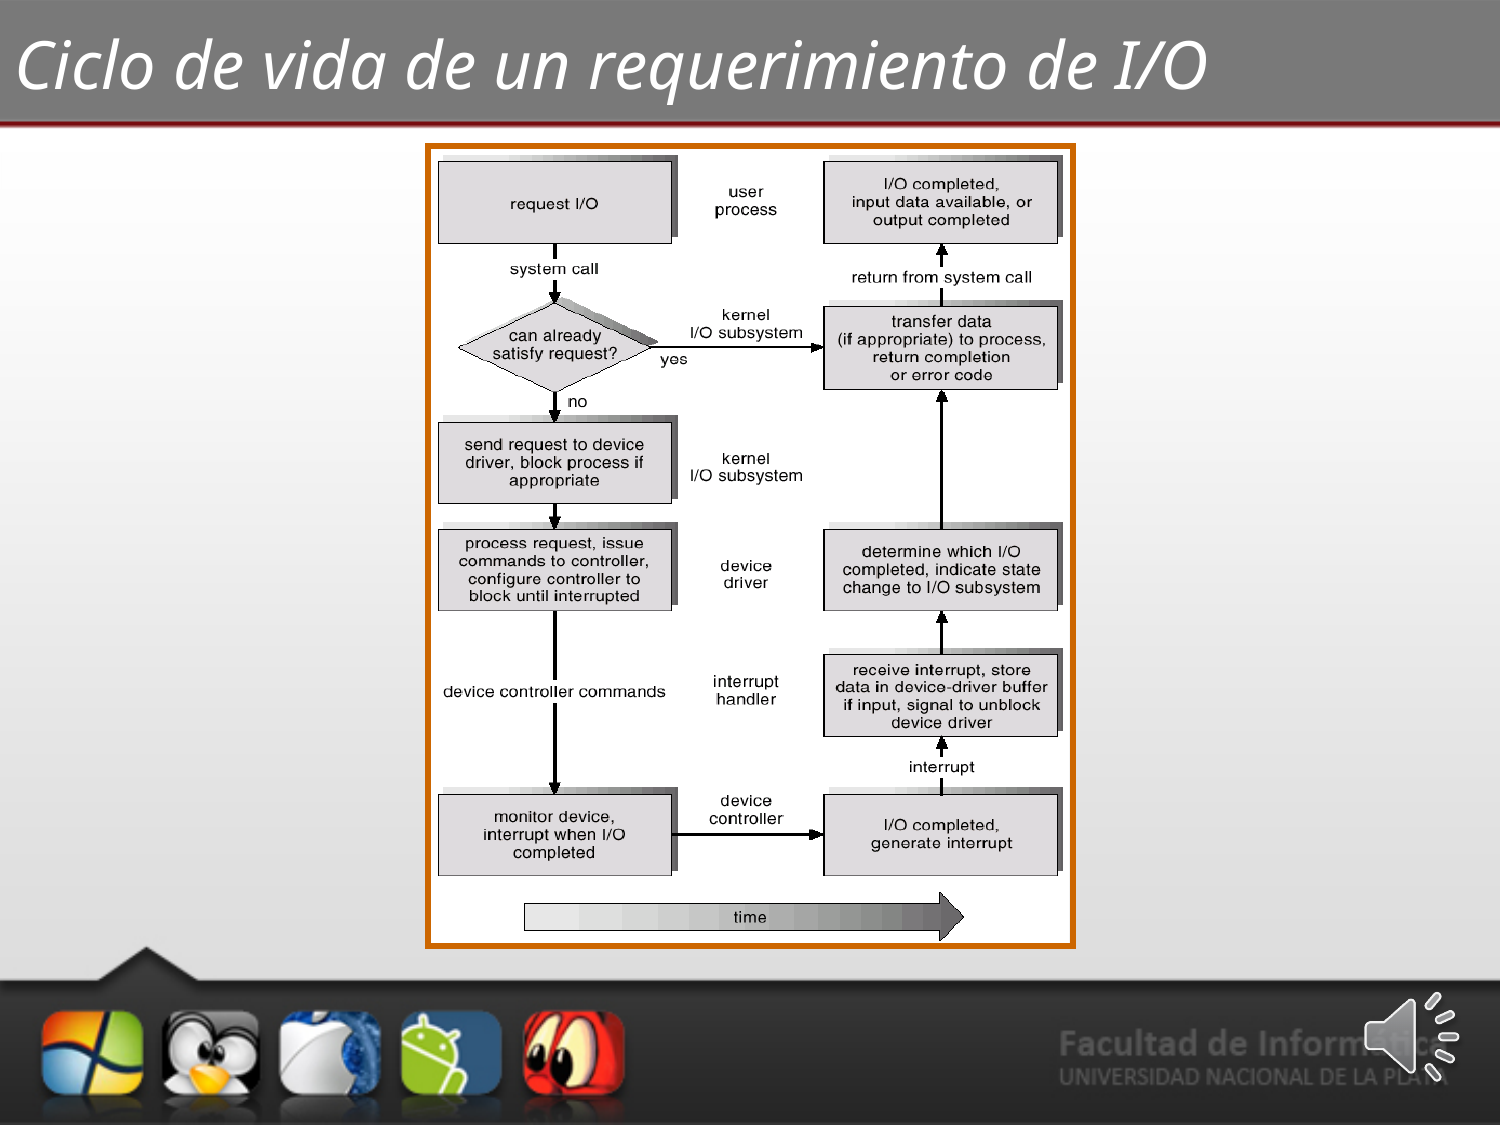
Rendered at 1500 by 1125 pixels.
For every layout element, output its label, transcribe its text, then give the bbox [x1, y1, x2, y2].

picture [0, 171, 1500, 1125]
text_box Ciclo de vida de un requerimiento de I/O [0, 0, 1500, 171]
picture [430, 148, 1070, 944]
